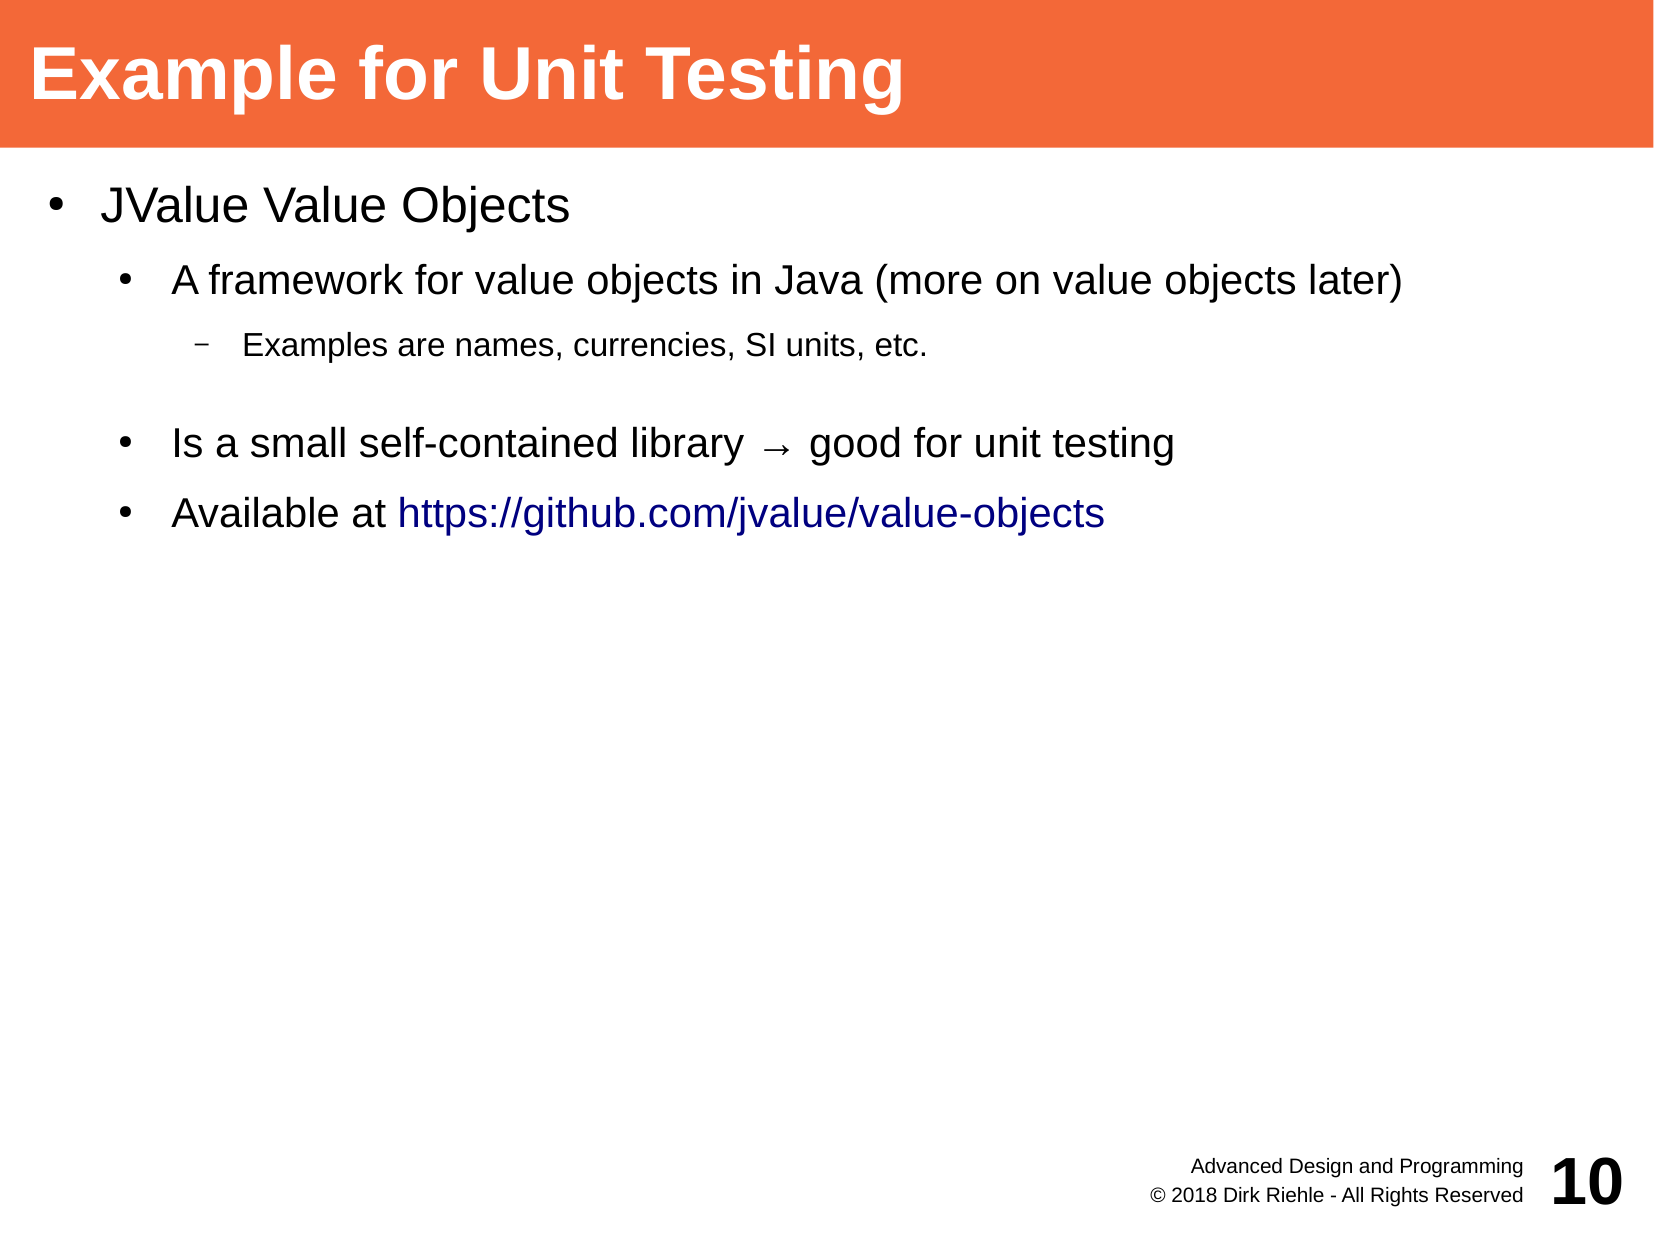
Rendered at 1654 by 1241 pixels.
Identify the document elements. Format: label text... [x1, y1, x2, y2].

list JValue Value Objects A framework for value objects in Java (more on value objects later) Examples are names, currencies, SI units, etc. Is a small self-contained library → good for unit testing Available at https://github.com/jvalue/value-objects [29, 177, 1625, 1063]
title Example for Unit Testing [0, 0, 1654, 148]
